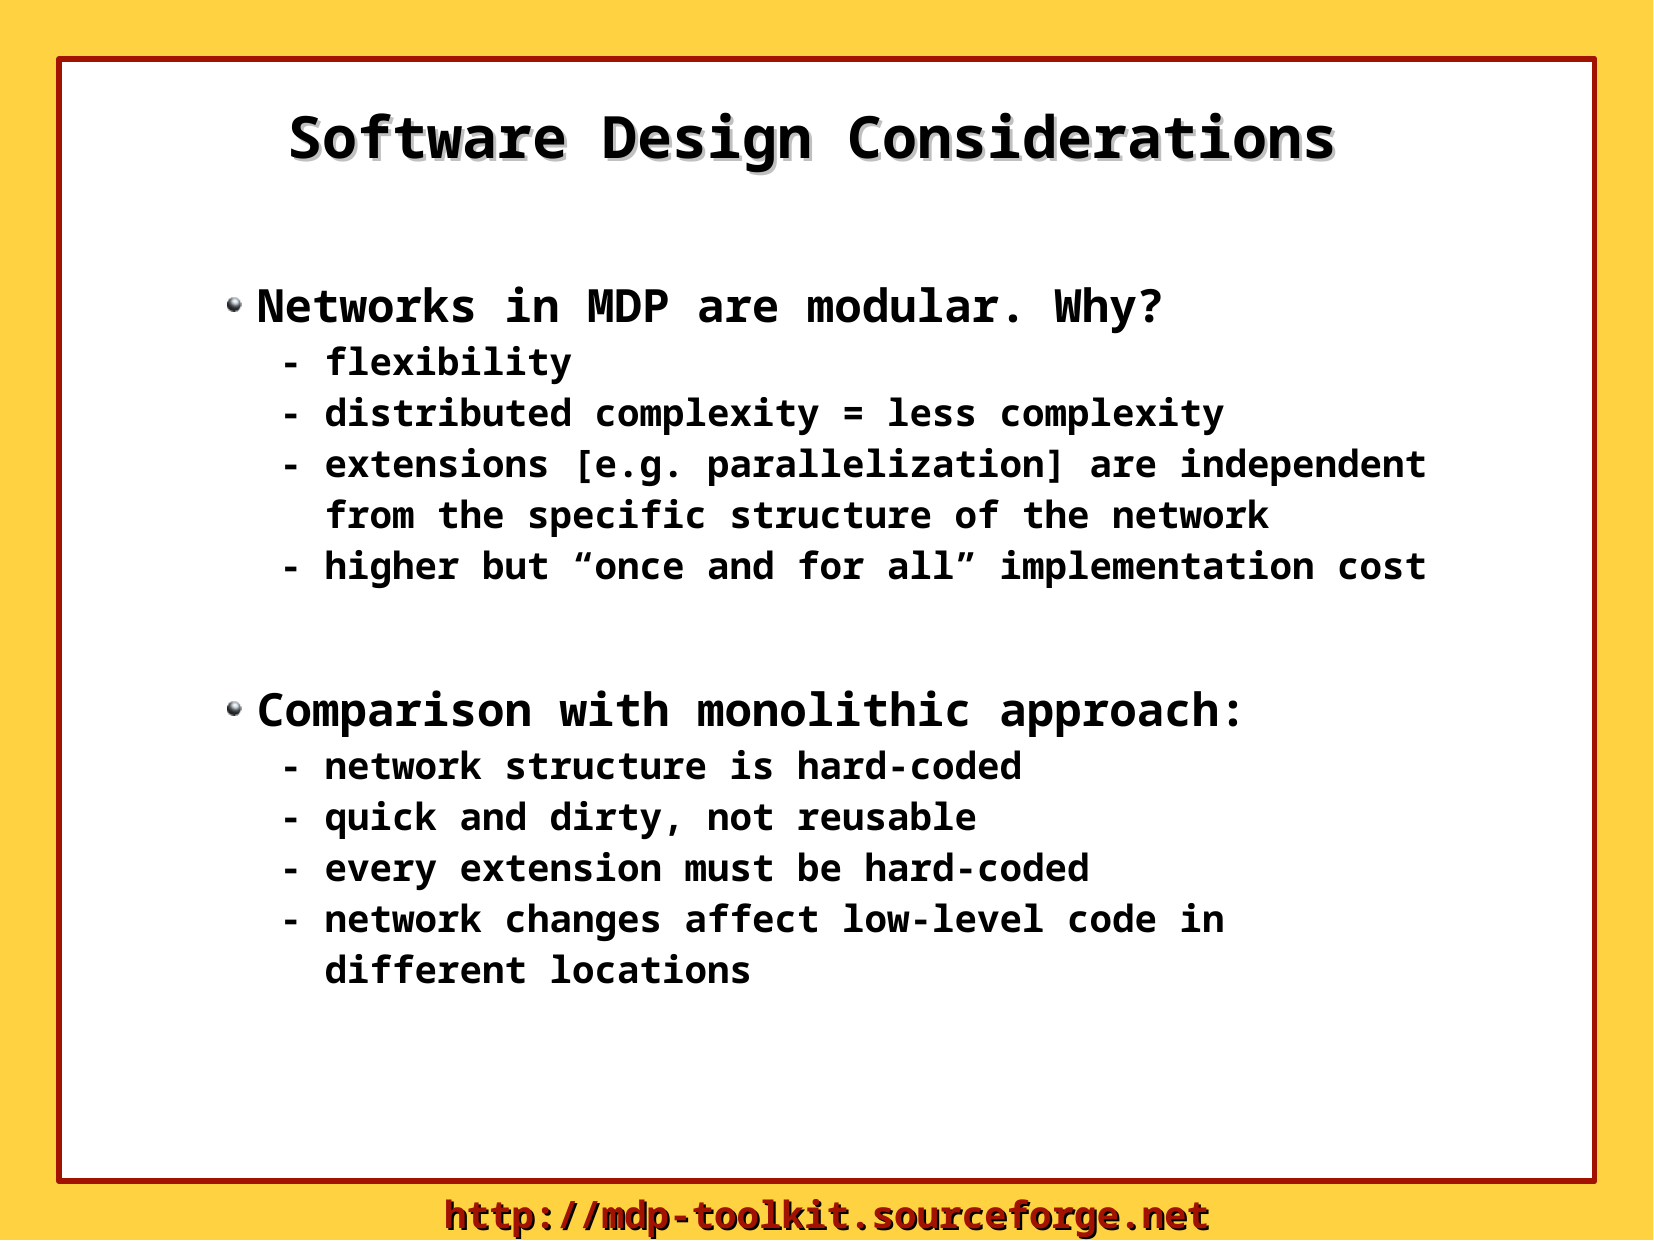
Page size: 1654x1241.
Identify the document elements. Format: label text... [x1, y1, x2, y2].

text_box Software Design Considerations [88, 88, 1536, 173]
text_box Networks in MDP are modular. Why? - flexibility - distributed complexity = less complexity - extensions [e.g. parallelization] are independent from the specific structure of the network - higher but “once and for all” implementation cost Comparison with monolithic approach: - network structure is hard-coded - quick and dirty, not reusable - every extension must be hard-coded - network changes affect low-level code in different locations [212, 265, 1443, 916]
